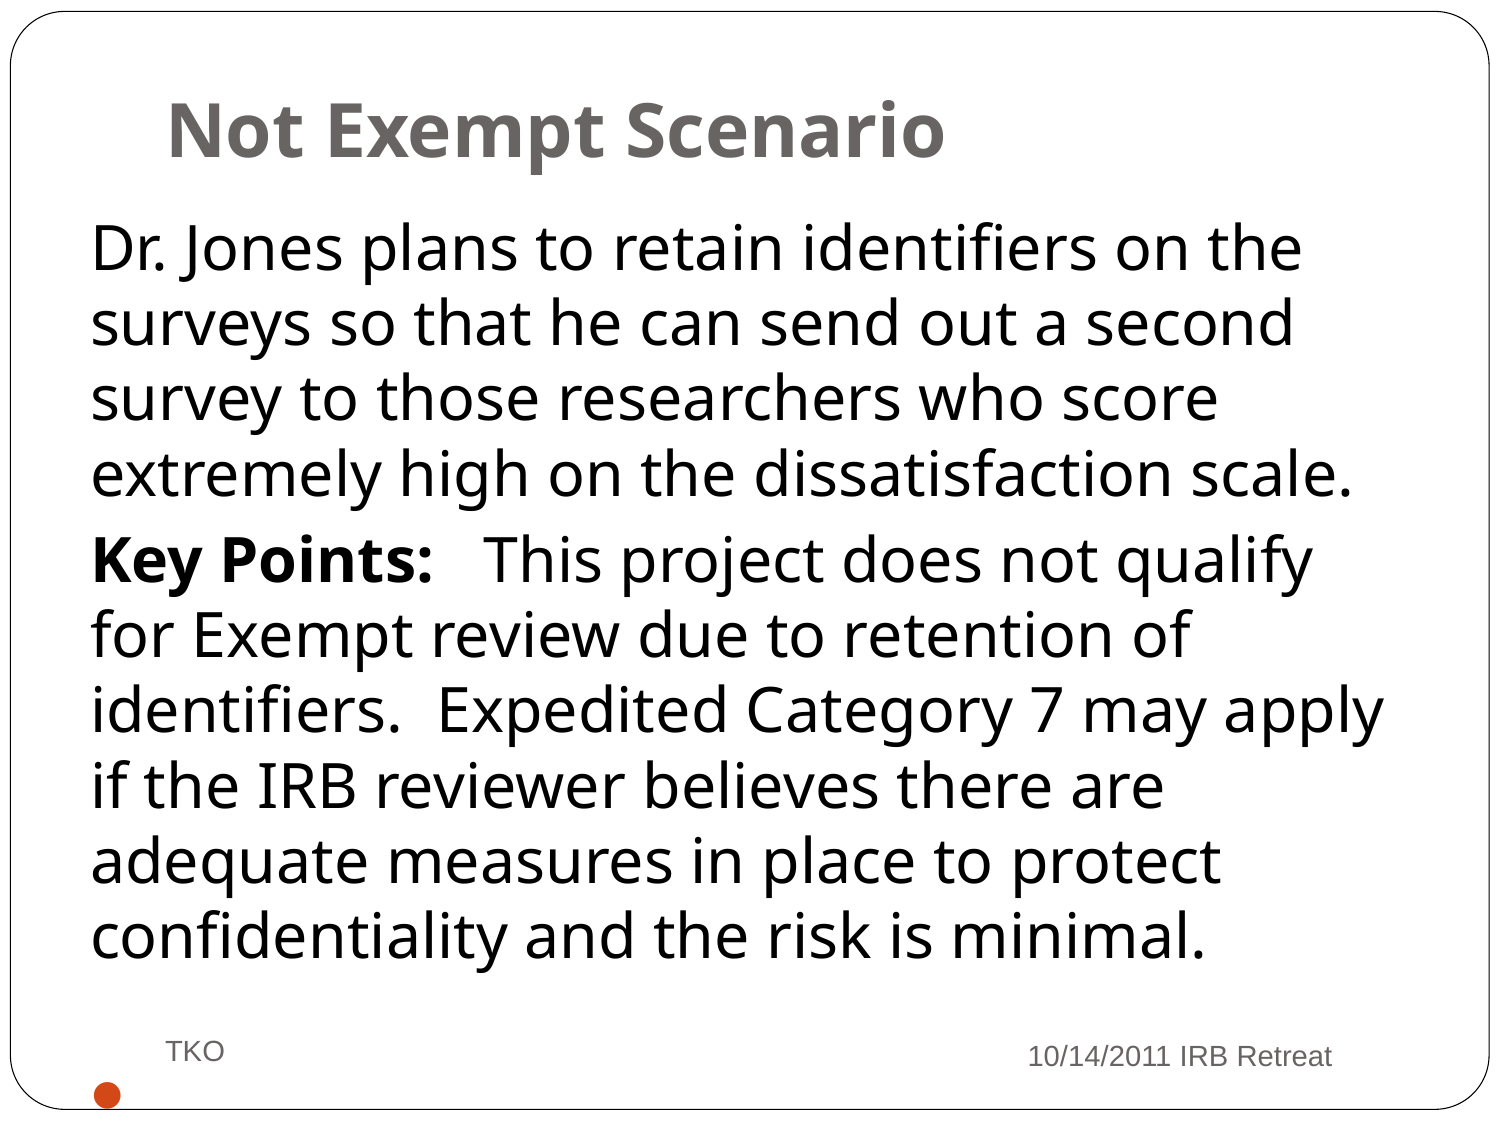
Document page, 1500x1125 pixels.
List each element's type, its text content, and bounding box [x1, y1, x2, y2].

text_box 10/14/2011 IRB Retreat [1012, 1015, 1419, 1094]
title Not Exempt Scenario [150, 45, 1426, 188]
list Dr. Jones plans to retain identifiers on the surveys so that he can send out a second survey to those researchers who score extremely high on the dissatisfaction scale. Key Points: This project does not qualify for Exempt review due to retention of identifiers. Expedited Category 7 may apply if the IRB reviewer believes there are adequate measures in place to protect confidentiality and the risk is minimal. [75, 200, 1426, 988]
text_box TKO [150, 1012, 801, 1088]
